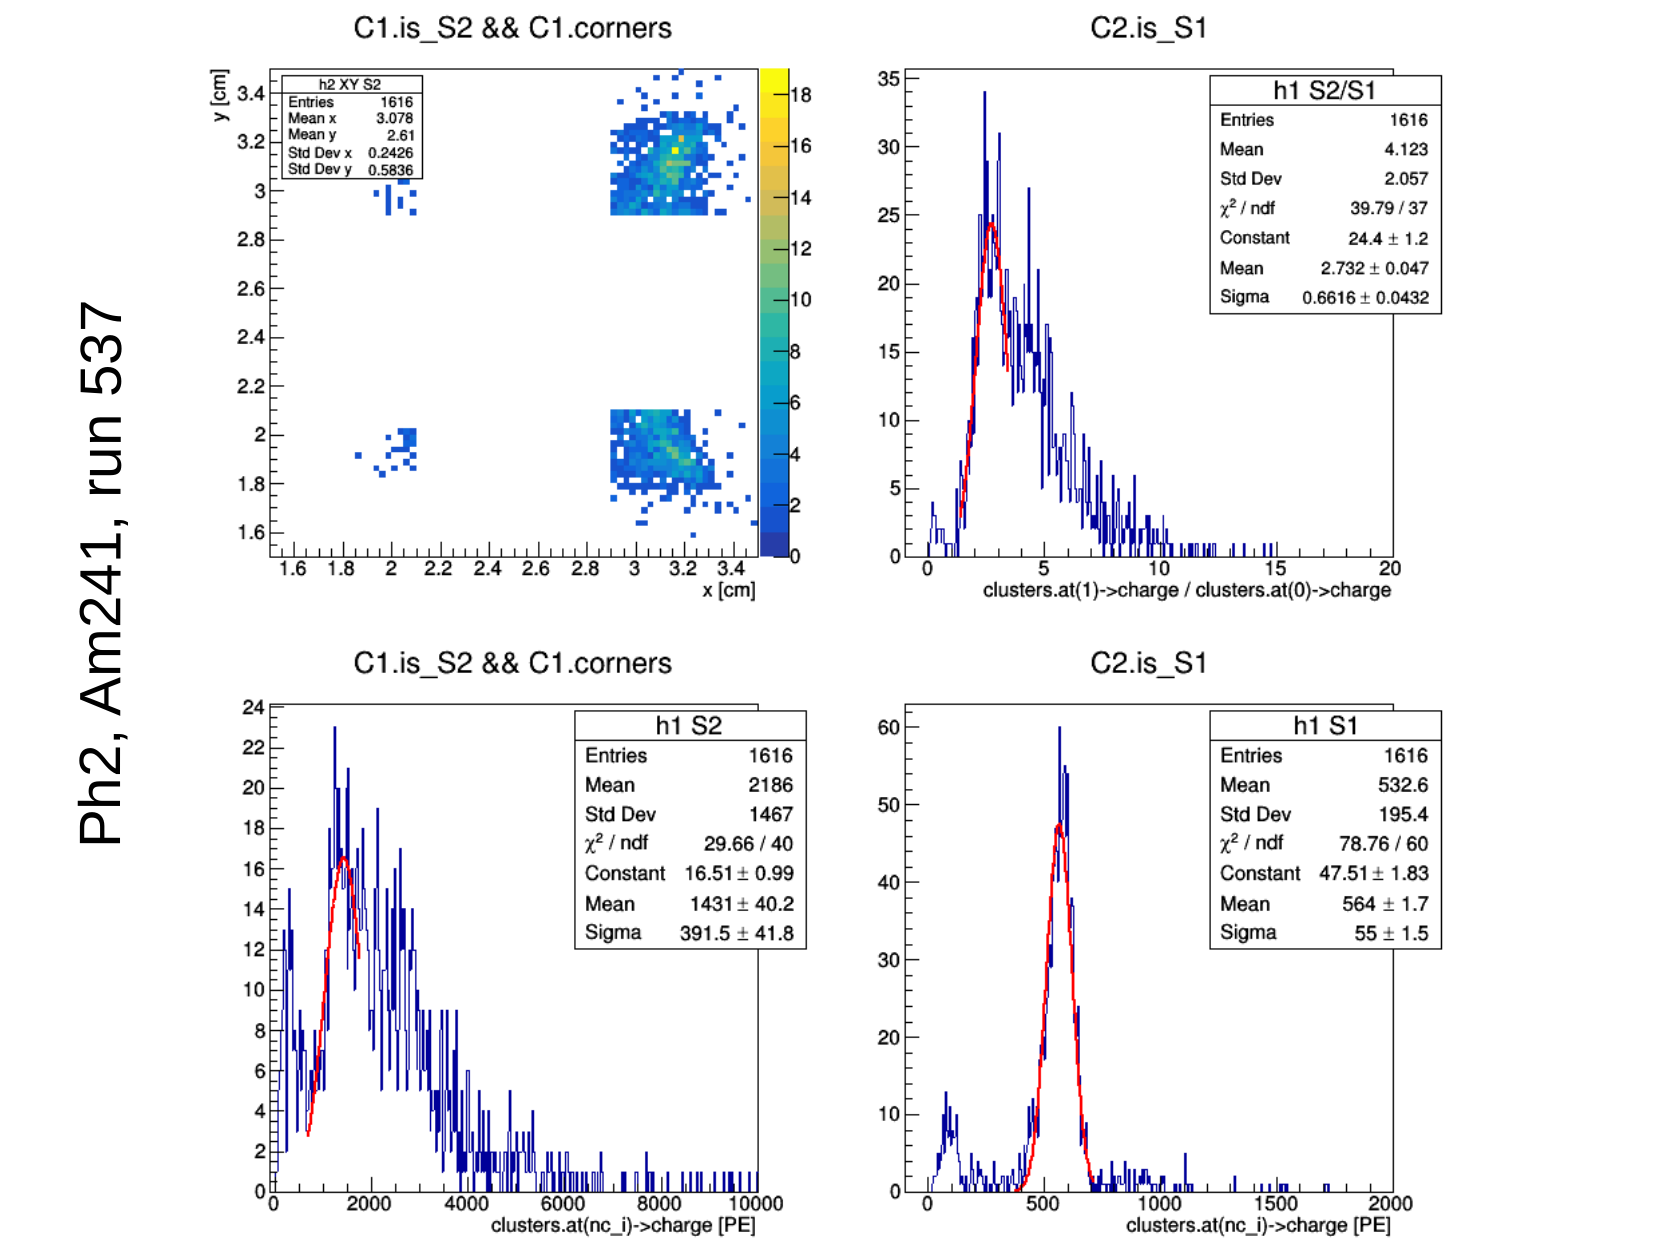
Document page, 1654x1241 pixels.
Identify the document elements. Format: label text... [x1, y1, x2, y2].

picture [204, 3, 1449, 1241]
text_box Ph2, Am241, run 537 [60, 233, 196, 916]
